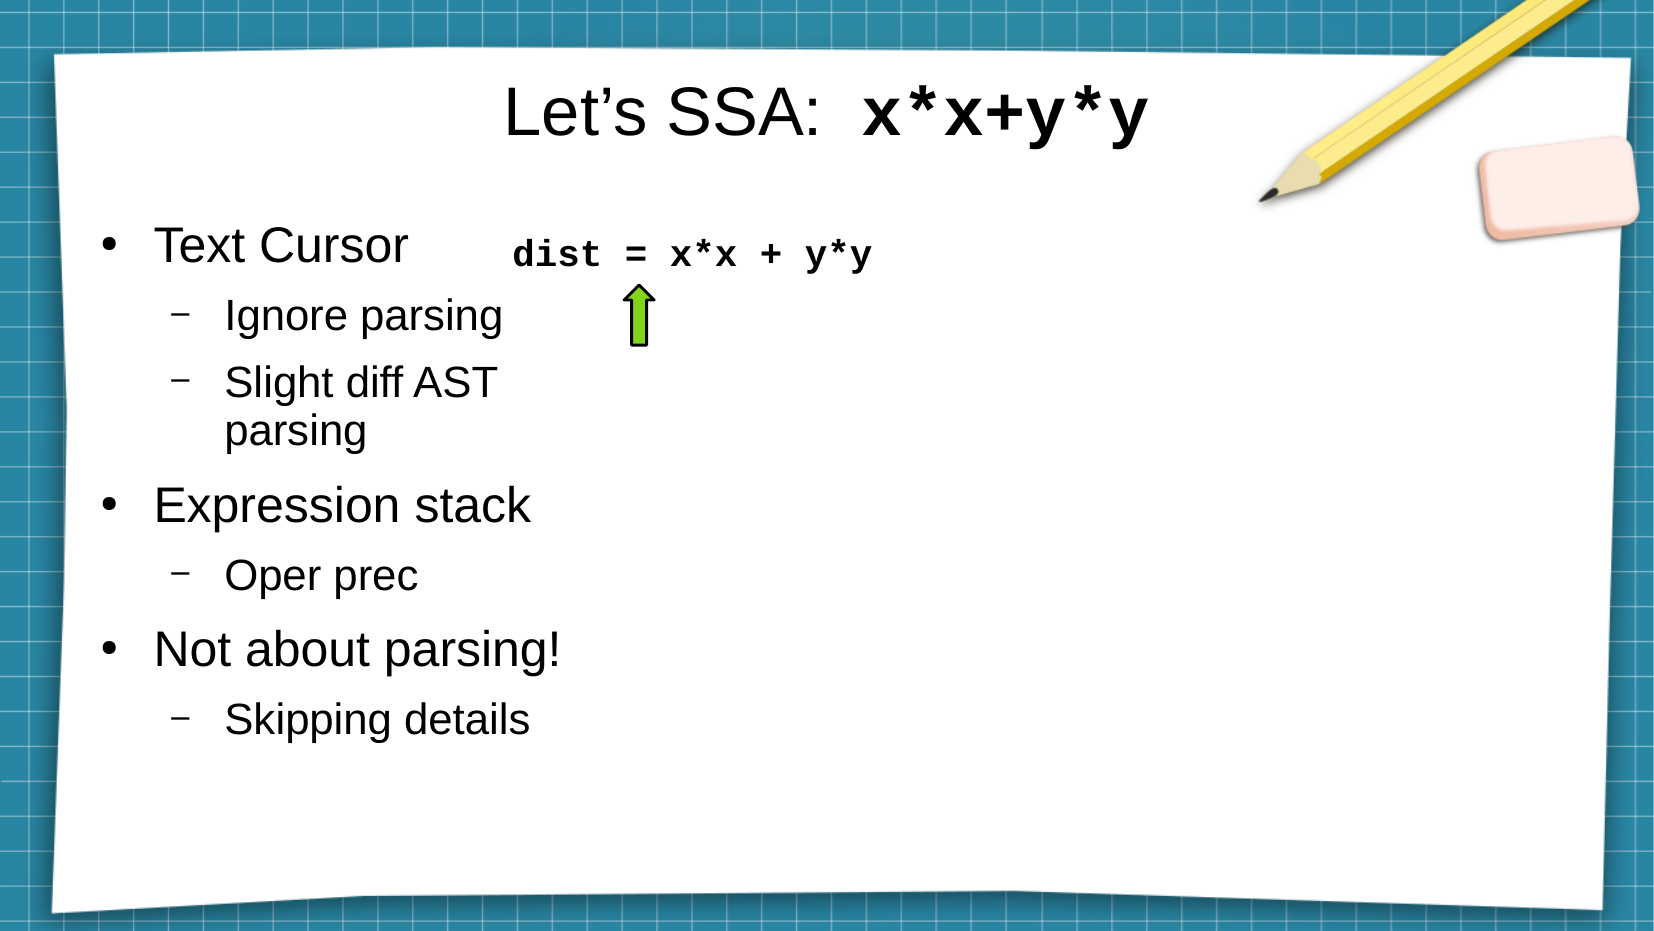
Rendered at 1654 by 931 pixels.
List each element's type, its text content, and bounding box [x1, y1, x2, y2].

title Let’s SSA: x*x+y*y [82, 37, 1571, 193]
picture [0, 0, 1654, 931]
text_box [624, 285, 655, 346]
text_box dist = x*x + y*y [482, 228, 903, 286]
list Text Cursor Ignore parsing Slight diff AST parsing Expression stack Oper prec Not about parsing! Skipping details [82, 217, 571, 856]
